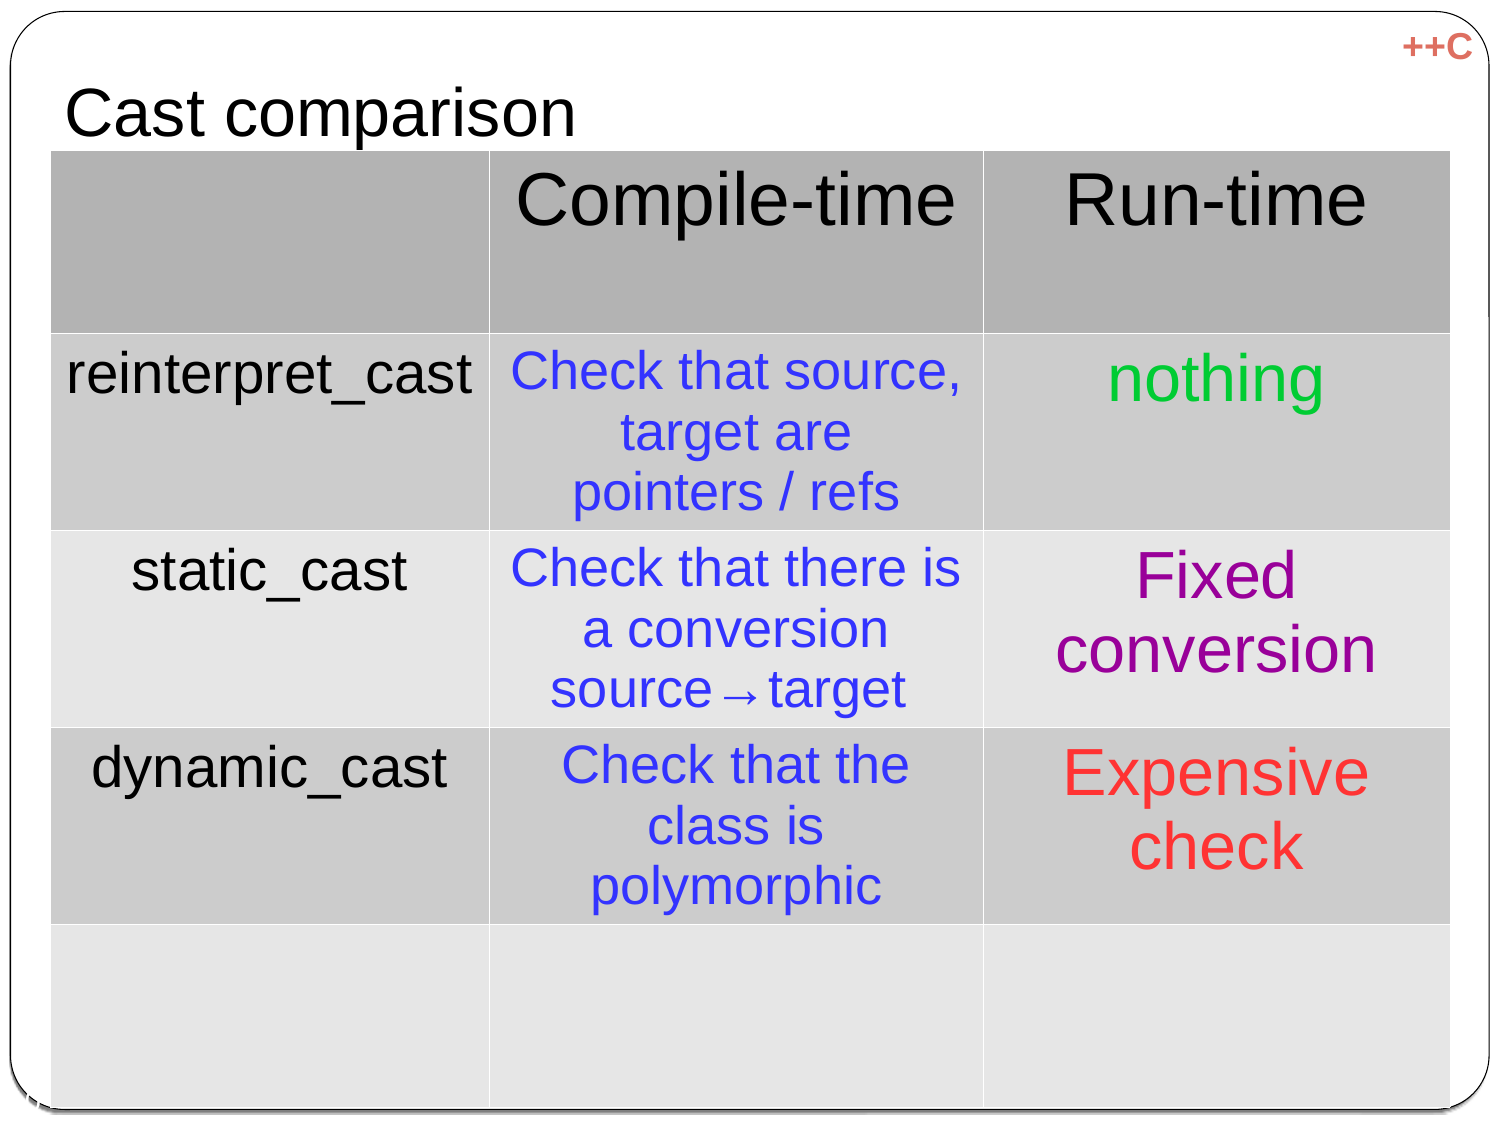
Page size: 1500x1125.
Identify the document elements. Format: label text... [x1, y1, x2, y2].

table_cell [51, 925, 489, 1107]
table_cell [984, 925, 1450, 1107]
table_cell Fixed conversion [984, 531, 1450, 727]
title Cast comparison [50, 60, 1450, 150]
table_cell [490, 925, 983, 1107]
table_header [51, 151, 489, 333]
table_cell static_cast [51, 531, 489, 727]
table_header Run-time [984, 151, 1450, 333]
table_header Compile-time [490, 151, 983, 333]
table_cell Check that source, target are pointers / refs [490, 334, 983, 530]
table_cell Check that there is a conversion source→target [490, 531, 983, 727]
table_cell Expensive check [984, 728, 1450, 924]
table_cell dynamic_cast [51, 728, 489, 924]
table_cell nothing [984, 334, 1450, 530]
table_cell reinterpret_cast [51, 334, 489, 530]
table_cell Check that the class is polymorphic [490, 728, 983, 924]
slide_number <number> [0, 1074, 50, 1125]
